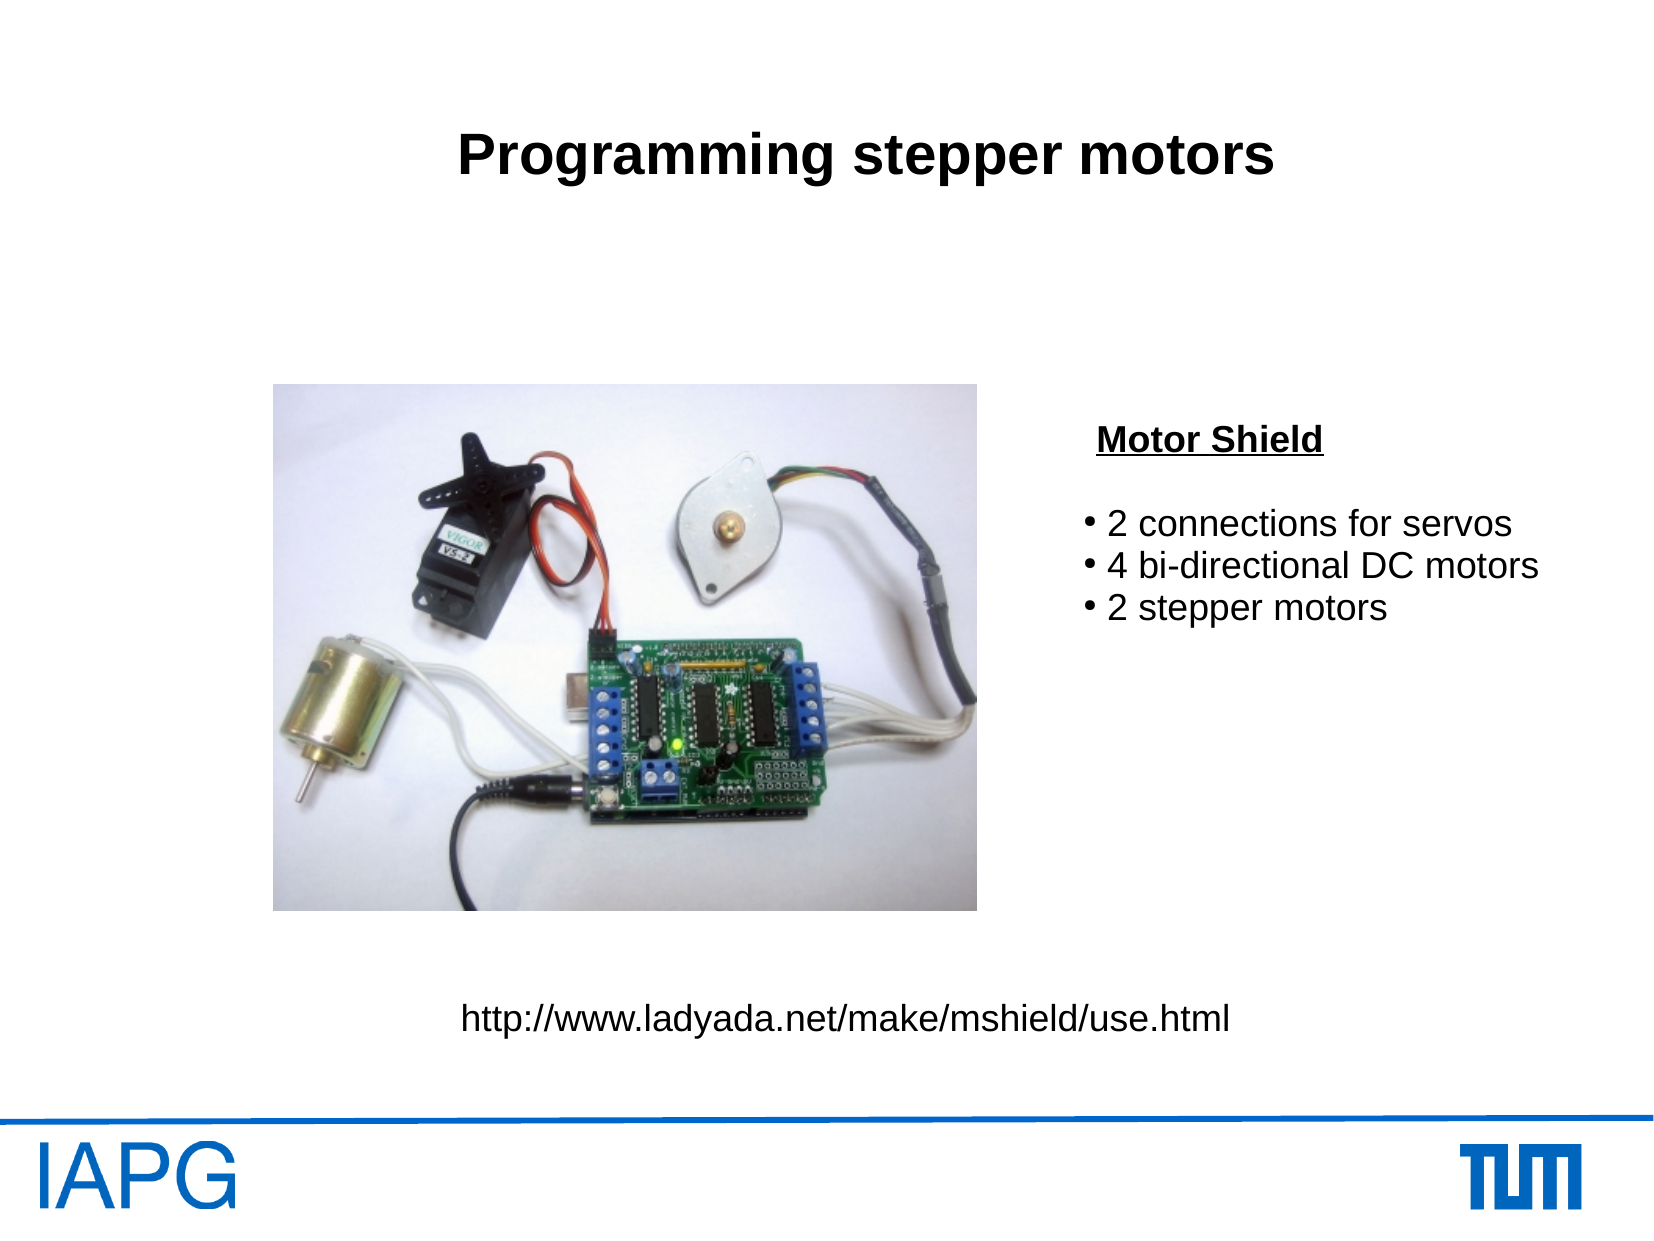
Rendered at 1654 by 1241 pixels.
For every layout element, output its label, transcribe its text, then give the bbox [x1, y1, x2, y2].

text_box Programming stepper motors [442, 114, 1292, 195]
picture [32, 1141, 243, 1209]
text_box Motor Shield 2 connections for servos 4 bi-directional DC motors 2 stepper motors [1068, 410, 1555, 762]
text_box http://www.ladyada.net/make/mshield/use.html [445, 990, 1246, 1048]
picture [1459, 1142, 1582, 1210]
picture [273, 384, 977, 911]
